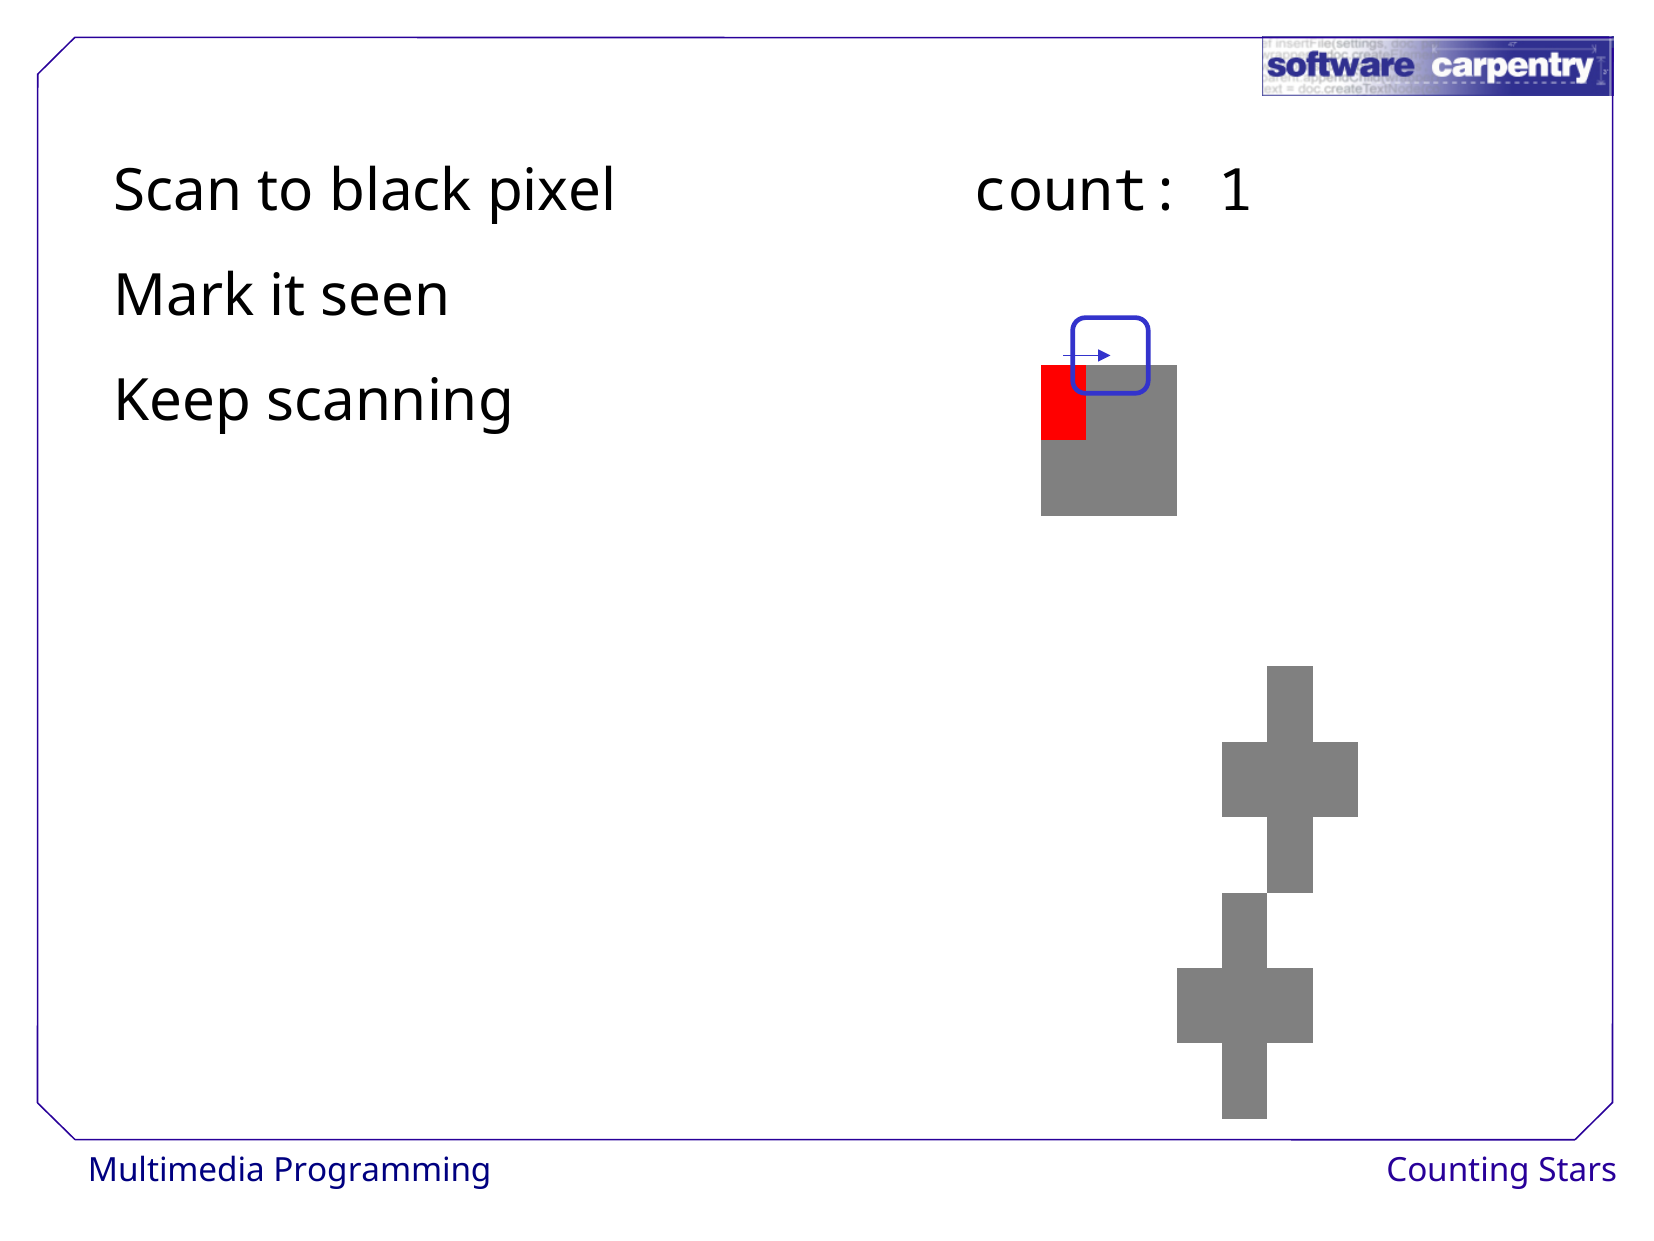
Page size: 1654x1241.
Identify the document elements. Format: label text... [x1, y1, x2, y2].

table_cell [1131, 516, 1177, 591]
table_cell [1041, 666, 1086, 742]
table_header [1177, 289, 1222, 365]
table_cell [1177, 968, 1222, 1043]
table_cell [995, 742, 1041, 817]
table_cell [995, 1119, 1041, 1194]
table_cell [1222, 591, 1267, 666]
table_cell [1267, 742, 1313, 817]
table_cell [995, 968, 1041, 1043]
table_cell [1267, 666, 1313, 742]
table_cell [1358, 365, 1403, 440]
table_header [995, 289, 1041, 365]
table_cell [1131, 968, 1177, 1043]
table_cell [1222, 817, 1267, 893]
table_cell [1177, 742, 1222, 817]
text_box count: 1 [959, 109, 1404, 231]
table_cell [1267, 591, 1313, 666]
table_cell [1131, 1043, 1177, 1119]
table_cell [1313, 817, 1358, 893]
table_cell [1358, 1043, 1403, 1119]
table_cell [1131, 365, 1145, 390]
table_cell [1086, 742, 1131, 817]
table_cell [950, 968, 995, 1043]
table_cell [1222, 968, 1267, 1043]
table_cell [1131, 591, 1177, 666]
text_box Scan to black pixel Mark it seen Keep scanning [99, 109, 912, 440]
table_cell [1313, 742, 1358, 817]
table_cell [1076, 365, 1086, 390]
table_cell [1222, 742, 1267, 817]
table_cell [950, 365, 995, 440]
table_cell [1267, 893, 1313, 968]
table_cell [1177, 666, 1222, 742]
table_cell [1313, 440, 1358, 516]
table_cell [995, 440, 1041, 516]
table_cell [1313, 1119, 1358, 1194]
table_cell [950, 591, 995, 666]
table_header [1041, 289, 1086, 365]
table_cell [1041, 440, 1086, 516]
table_cell [995, 516, 1041, 591]
table_cell [995, 893, 1041, 968]
table_cell [1313, 365, 1358, 440]
table_header [1086, 320, 1131, 365]
table_cell [950, 817, 995, 893]
table_cell [1222, 516, 1267, 591]
table_cell [950, 516, 995, 591]
table_cell [1177, 1119, 1222, 1194]
table_cell [1041, 742, 1086, 817]
table_cell [1086, 1119, 1131, 1194]
table_cell [995, 1043, 1041, 1119]
table_cell [950, 666, 995, 742]
table_cell [1086, 440, 1131, 516]
table_cell [1313, 968, 1358, 1043]
table_cell [1358, 968, 1403, 1043]
table_cell [950, 1043, 995, 1119]
table_cell [1086, 968, 1131, 1043]
table_cell [1131, 1119, 1177, 1194]
table_cell [1358, 893, 1403, 968]
table_cell [1041, 817, 1086, 893]
table_cell [1131, 893, 1177, 968]
table_cell [1358, 742, 1403, 817]
table_header [1267, 289, 1313, 365]
table_cell [1177, 817, 1222, 893]
table_header [1131, 320, 1145, 365]
table_cell [1086, 817, 1131, 893]
table_cell [1358, 817, 1403, 893]
table_cell [1086, 591, 1131, 666]
picture [1262, 36, 1614, 96]
table_header [1131, 289, 1177, 365]
table_cell [1267, 1119, 1313, 1194]
table_cell [1358, 666, 1403, 742]
table_cell [1313, 516, 1358, 591]
table_cell [1131, 440, 1177, 516]
table_cell [995, 591, 1041, 666]
table_cell [1267, 817, 1313, 893]
table_cell [1086, 1043, 1131, 1119]
table_cell [1041, 516, 1086, 591]
table_cell [1086, 893, 1131, 968]
table_cell [995, 817, 1041, 893]
table_cell [1358, 1119, 1403, 1194]
table_header [1222, 289, 1267, 365]
table_cell [1222, 893, 1267, 968]
table_cell [995, 666, 1041, 742]
table_cell [1041, 968, 1086, 1043]
table_cell [1041, 1119, 1086, 1194]
table_cell [1086, 396, 1131, 440]
table_cell [1222, 666, 1267, 742]
table_cell [1177, 591, 1222, 666]
table_cell [950, 893, 995, 968]
table_cell [1041, 893, 1086, 968]
table_cell [1086, 516, 1131, 591]
table_cell [950, 440, 995, 516]
table_header [1076, 321, 1086, 355]
table_cell [1177, 1043, 1222, 1119]
table_cell [995, 365, 1041, 440]
table_cell [1267, 1043, 1313, 1119]
table_cell [1267, 968, 1313, 1043]
table_cell [1222, 1043, 1267, 1119]
table_header [950, 289, 995, 365]
table_cell [950, 1119, 995, 1194]
table_header [1313, 289, 1358, 365]
table_cell [1177, 365, 1222, 440]
table_cell [1177, 440, 1222, 516]
table_cell [1313, 893, 1358, 968]
table_cell [1313, 1043, 1358, 1119]
table_cell [1267, 365, 1313, 440]
table_cell [1041, 1043, 1086, 1119]
table_cell [1131, 817, 1177, 893]
table_cell [950, 742, 995, 817]
table_cell [1177, 893, 1222, 968]
table_cell [1358, 591, 1403, 666]
table_cell [1222, 440, 1267, 516]
table_header [1086, 289, 1131, 315]
table_cell [1358, 440, 1403, 516]
table_cell [1131, 666, 1177, 742]
table_cell [1041, 591, 1086, 666]
table_cell [1131, 365, 1177, 440]
table_cell [1222, 365, 1267, 440]
table_cell [1041, 365, 1086, 440]
table_cell [1313, 591, 1358, 666]
table_cell [1358, 516, 1403, 591]
table_cell [1086, 666, 1131, 742]
table_cell [1177, 516, 1222, 591]
table_cell [1086, 365, 1131, 390]
table_header [1358, 289, 1403, 365]
table_header [1076, 356, 1086, 365]
table_cell [1267, 440, 1313, 516]
table_cell [1267, 516, 1313, 591]
table_cell [1222, 1119, 1267, 1194]
table_cell [1131, 742, 1177, 817]
table_cell [1313, 666, 1358, 742]
